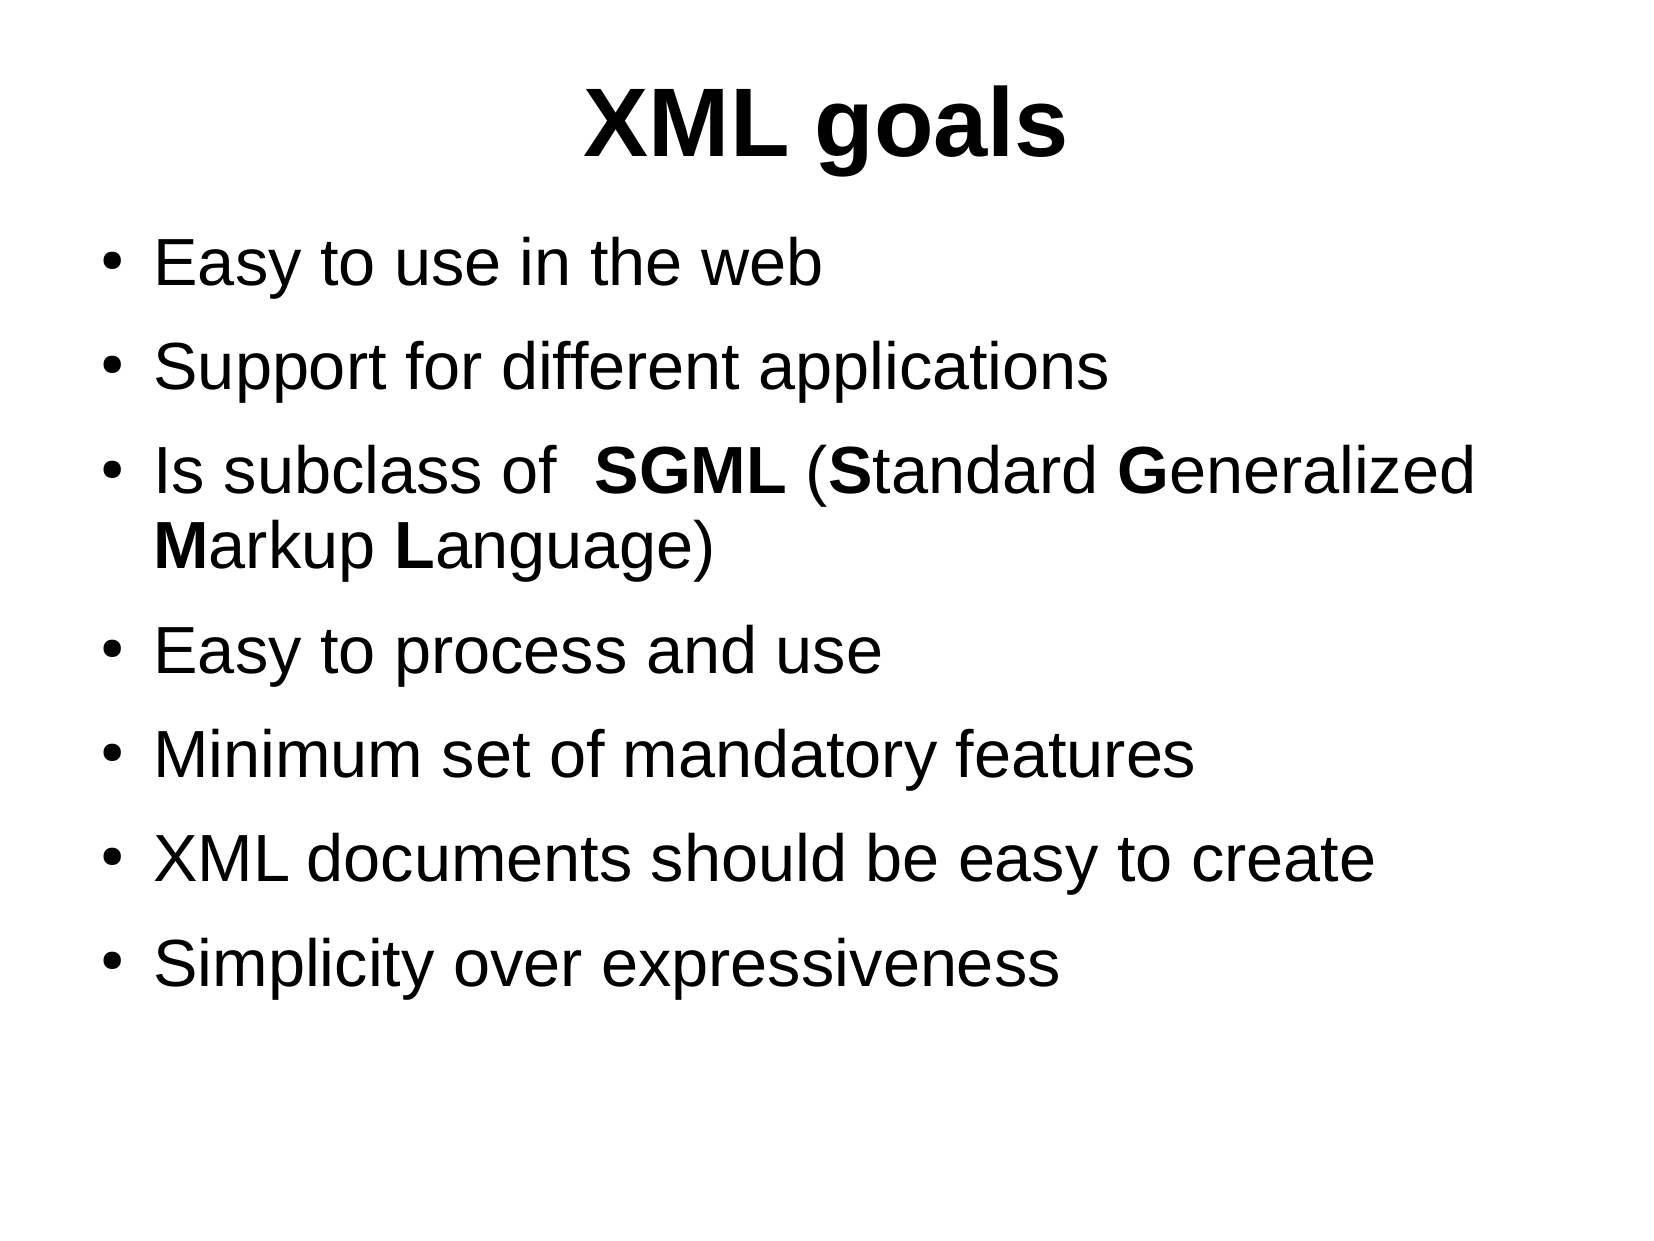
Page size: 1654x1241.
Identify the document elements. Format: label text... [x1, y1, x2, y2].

list Easy to use in the web Support for different applications Is subclass of SGML (Standard Generalized Markup Language) Easy to process and use Minimum set of mandatory features XML documents should be easy to create Simplicity over expressiveness [82, 225, 1538, 1186]
title XML goals [82, 49, 1571, 196]
